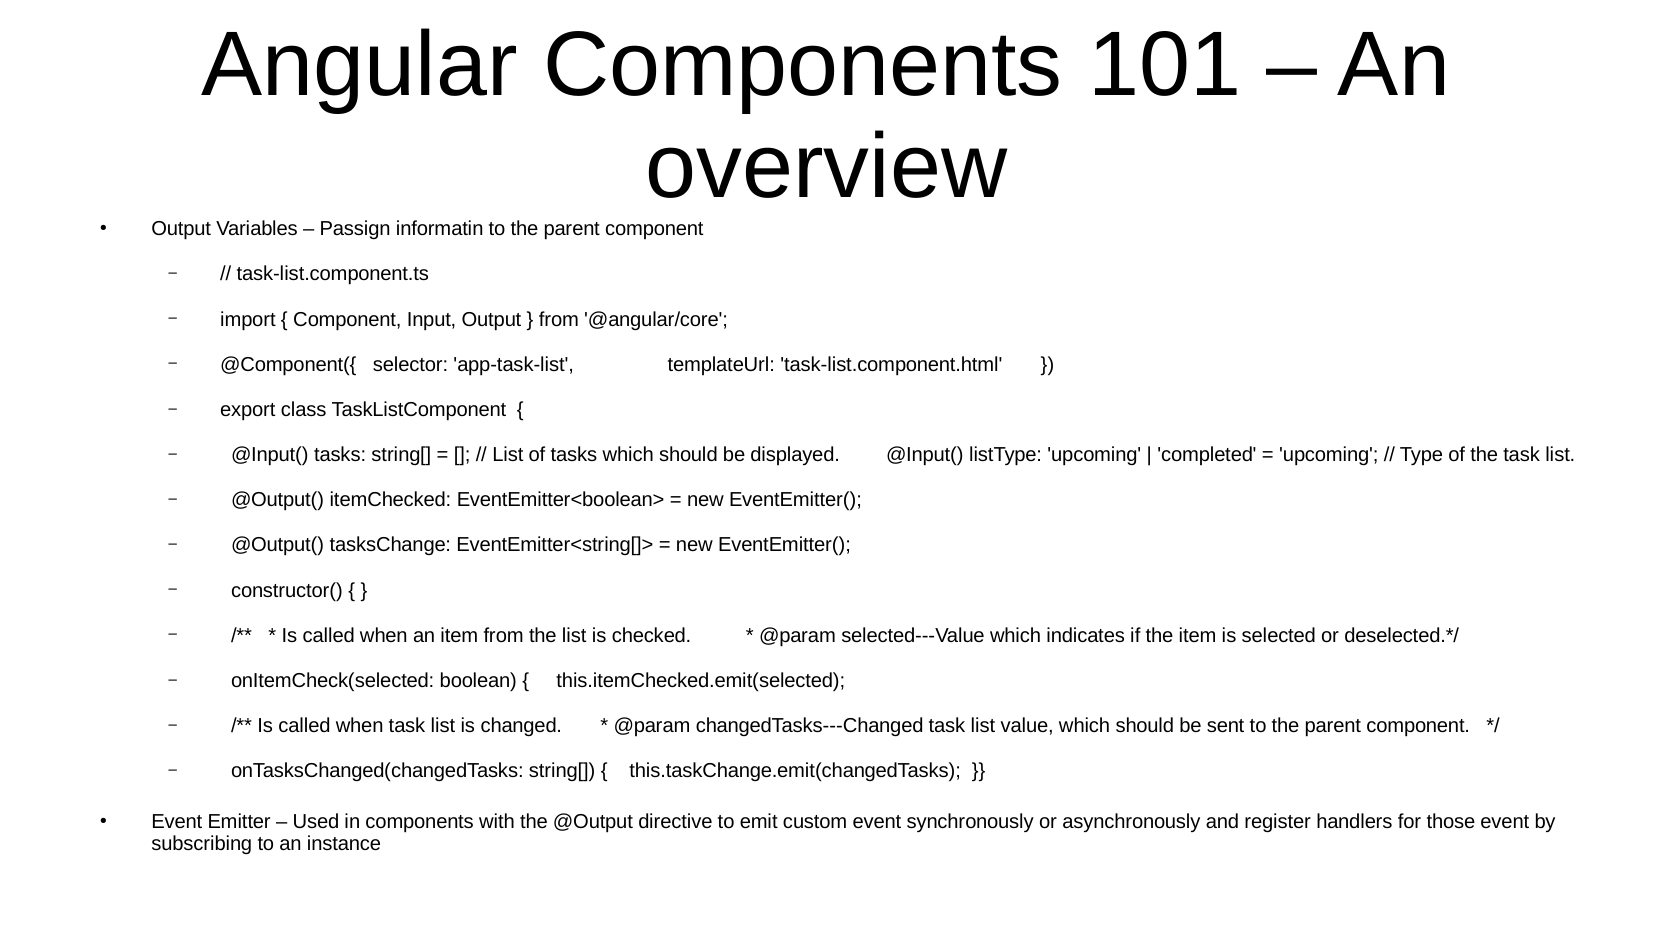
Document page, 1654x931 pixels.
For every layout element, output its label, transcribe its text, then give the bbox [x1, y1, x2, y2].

title Angular Components 101 – An overview [82, 12, 1571, 217]
list Output Variables – Passign informatin to the parent component // task-list.component.ts import { Component, Input, Output } from '@angular/core'; @Component({ selector: 'app-task-list', templateUrl: 'task-list.component.html' }) export class TaskListComponent { @Input() tasks: string[] = []; // List of tasks which should be displayed. @Input() listType: 'upcoming' | 'completed' = 'upcoming'; // Type of the task list. @Output() itemChecked: EventEmitter<boolean> = new EventEmitter(); @Output() tasksChange: EventEmitter<string[]> = new EventEmitter(); constructor() { } /** * Is called when an item from the list is checked. * @param selected---Value which indicates if the item is selected or deselected.*/ onItemCheck(selected: boolean) { this.itemChecked.emit(selected); /** Is called when task list is changed. * @param changedTasks---Changed task list value, which should be sent to the parent component. */ onTasksChanged(changedTasks: string[]) { this.taskChange.emit(changedTasks); }} Event Emitter – Used in components with the @Output directive to emit custom event synchronously or asynchronously and register handlers for those event by subscribing to an instance [82, 217, 1636, 916]
